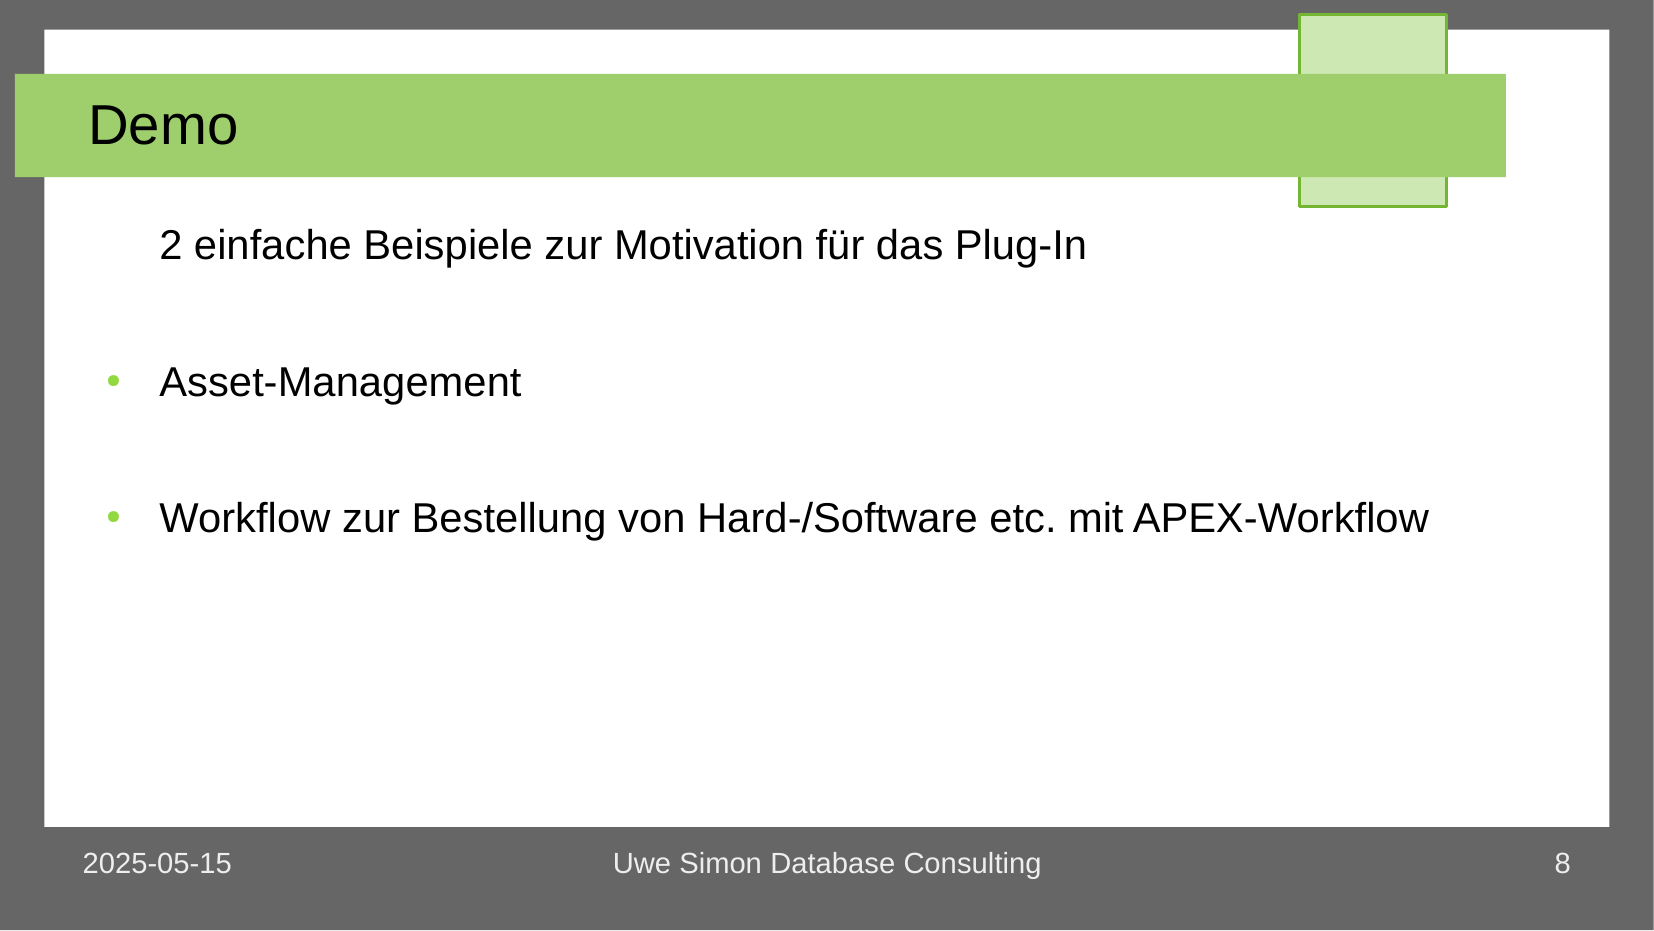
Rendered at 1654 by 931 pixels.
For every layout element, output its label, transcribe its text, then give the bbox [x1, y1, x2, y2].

list 2 einfache Beispiele zur Motivation für das Plug-In Asset-Management Workflow zur Bestellung von Hard-/Software etc. mit APEX-Workflow [88, 221, 1565, 813]
title Demo [88, 73, 1506, 178]
